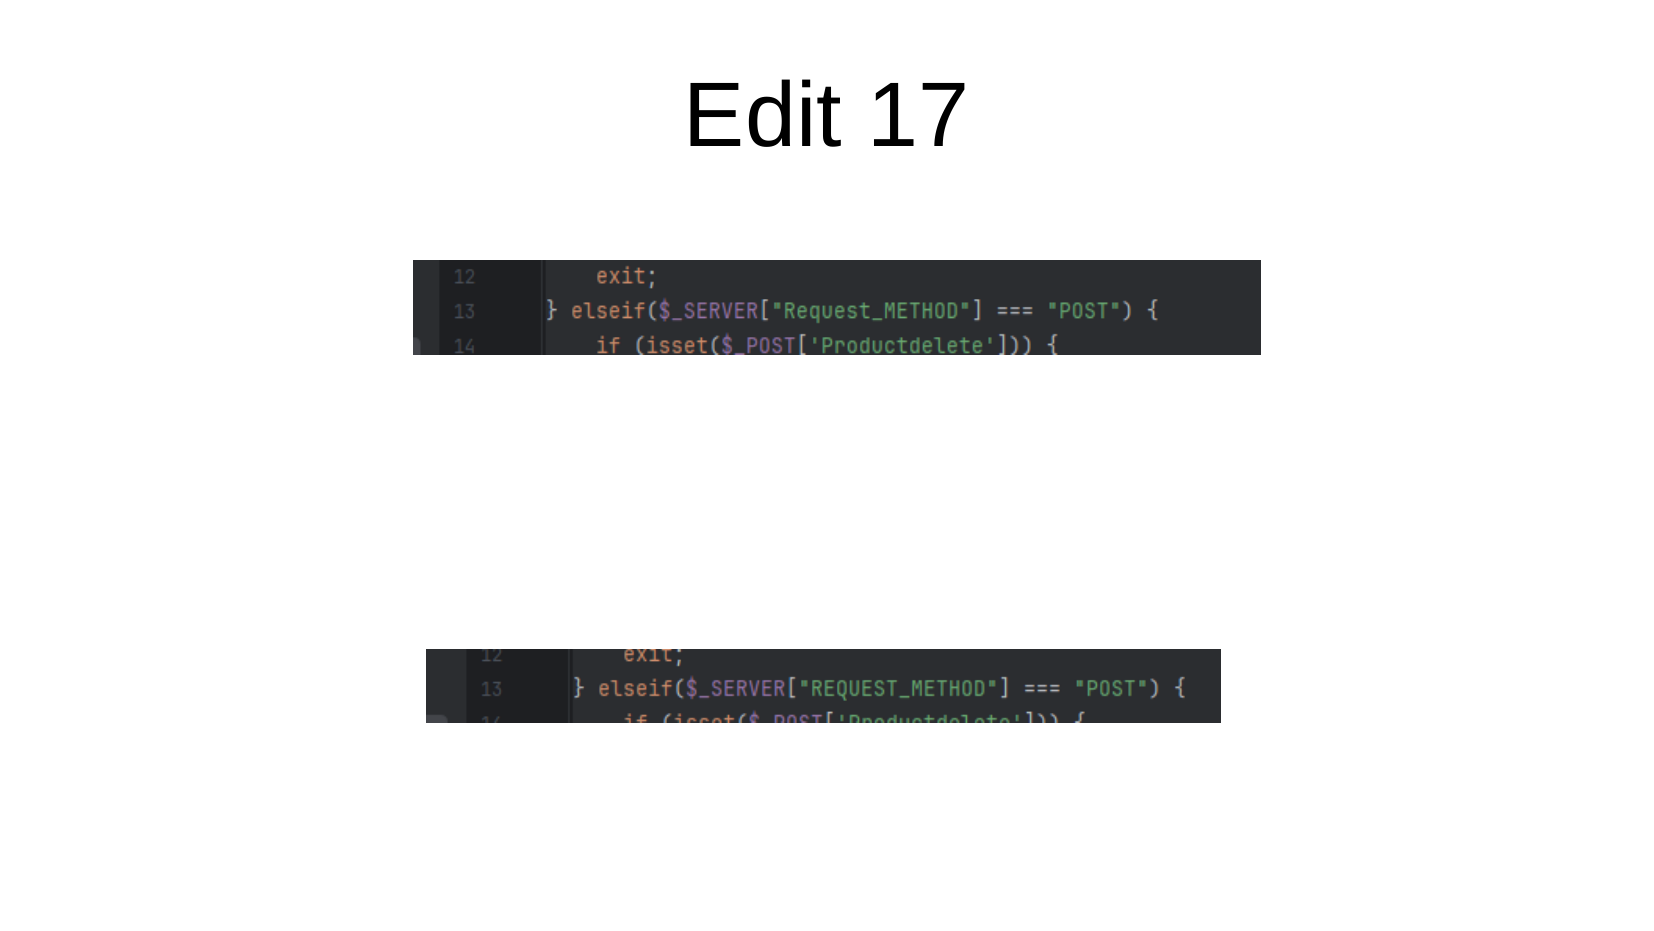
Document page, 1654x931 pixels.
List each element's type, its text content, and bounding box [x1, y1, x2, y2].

picture [426, 649, 1221, 723]
title Edit 17 [82, 37, 1571, 193]
picture [413, 260, 1261, 355]
